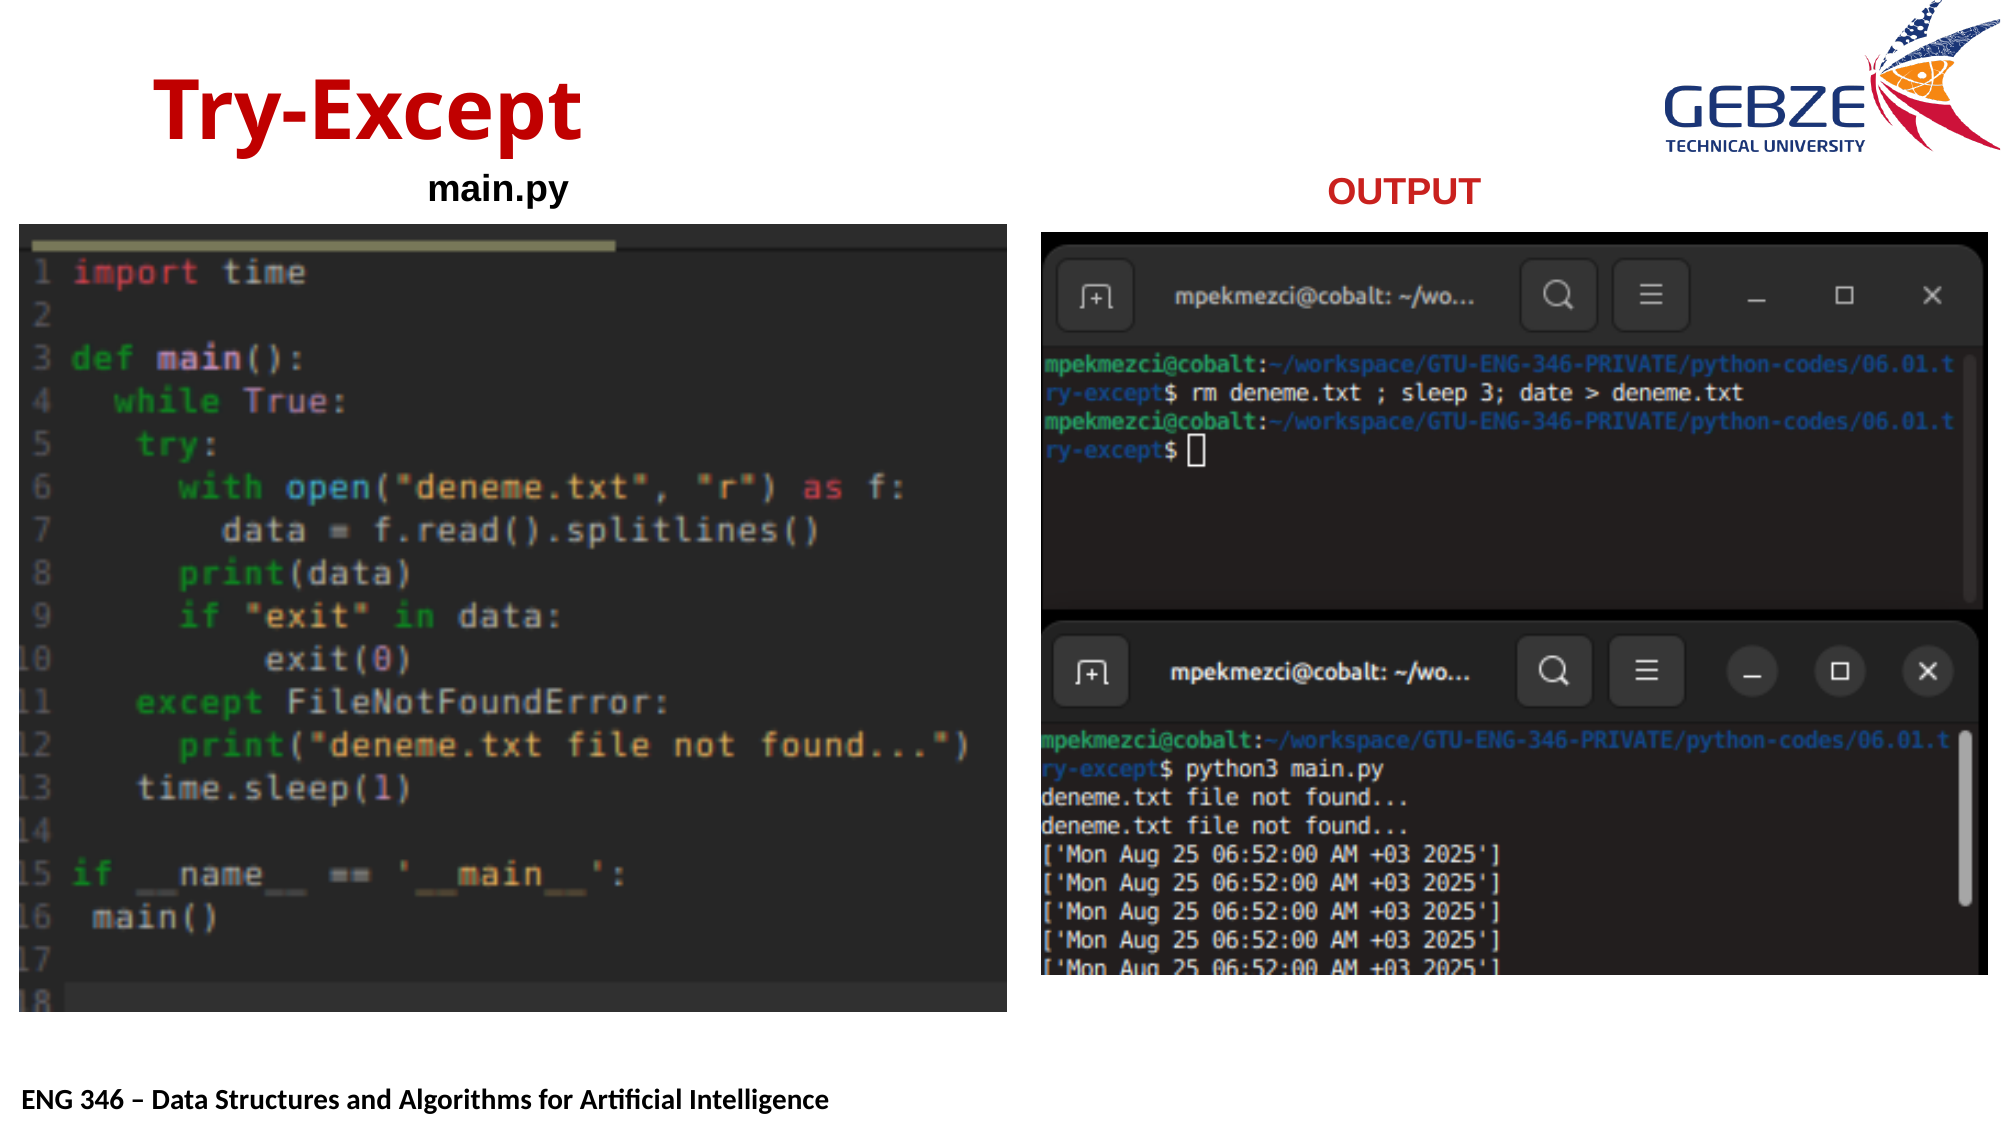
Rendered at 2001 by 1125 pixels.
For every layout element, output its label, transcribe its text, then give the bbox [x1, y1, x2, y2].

picture [19, 224, 1007, 1013]
picture [1041, 232, 1988, 975]
title Try-Except [137, 59, 1650, 165]
text_box main.py [412, 156, 750, 224]
picture [1665, 0, 2001, 152]
text_box OUTPUT [1312, 159, 1582, 232]
